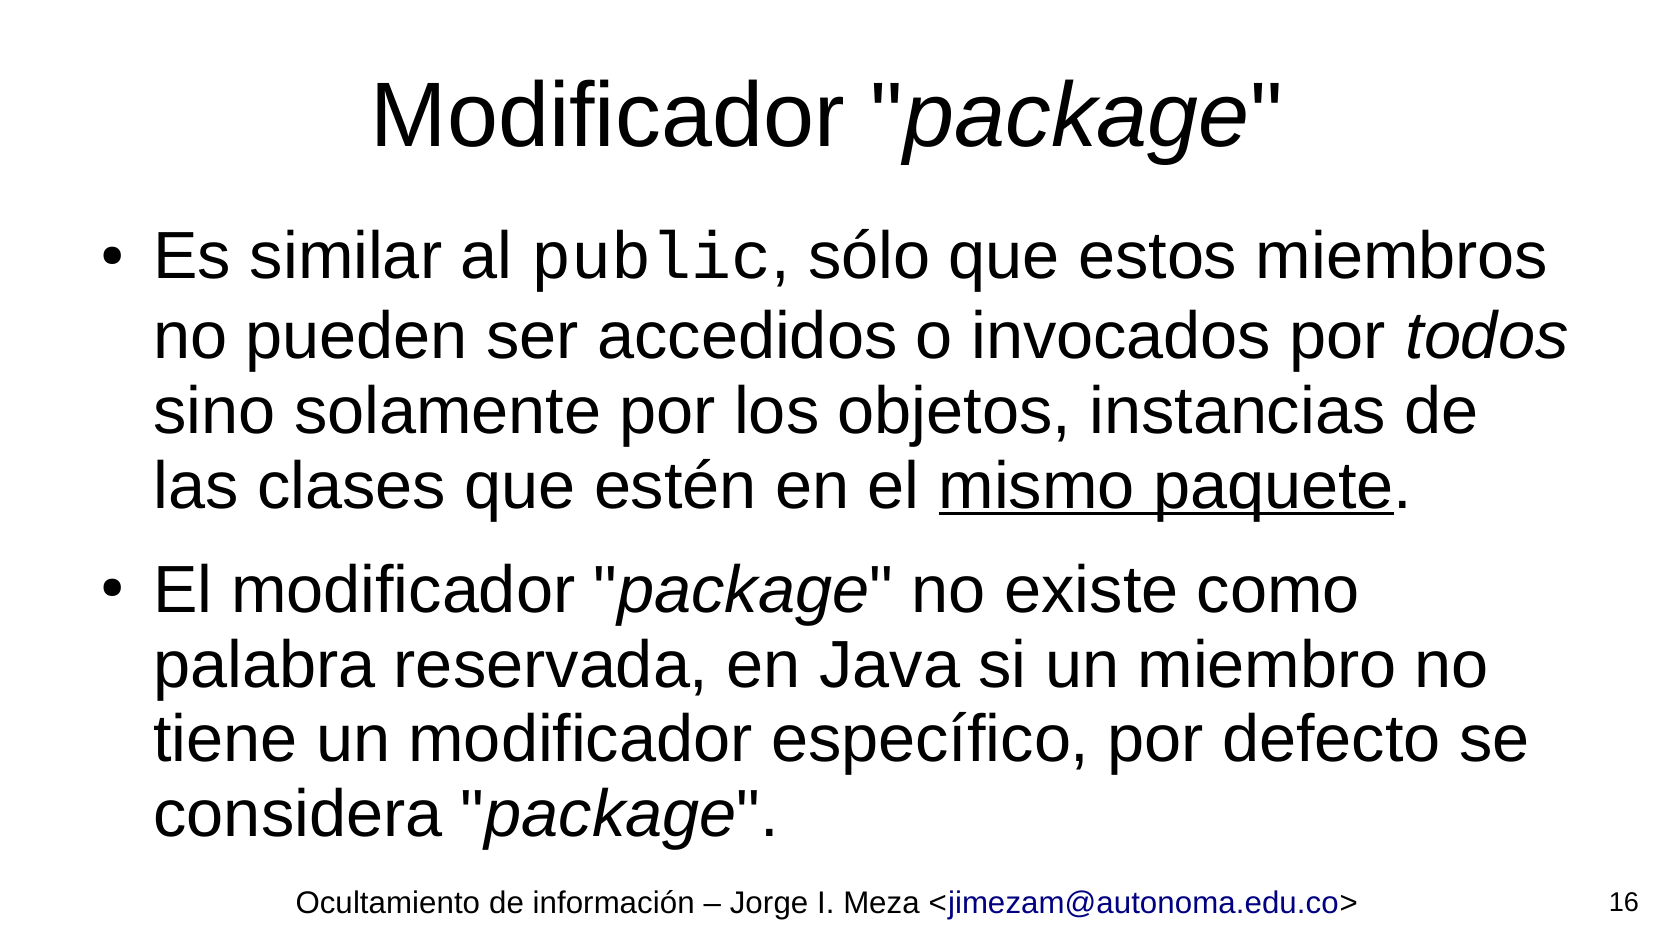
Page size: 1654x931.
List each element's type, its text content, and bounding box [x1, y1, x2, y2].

title Modificador "package" [82, 37, 1571, 193]
list Es similar al public, sólo que estos miembros no pueden ser accedidos o invocados por todos sino solamente por los objetos, instancias de las clases que estén en el mismo paquete. El modificador "package" no existe como palabra reservada, en Java si un miembro no tiene un modificador específico, por defecto se considera "package". [82, 217, 1571, 879]
